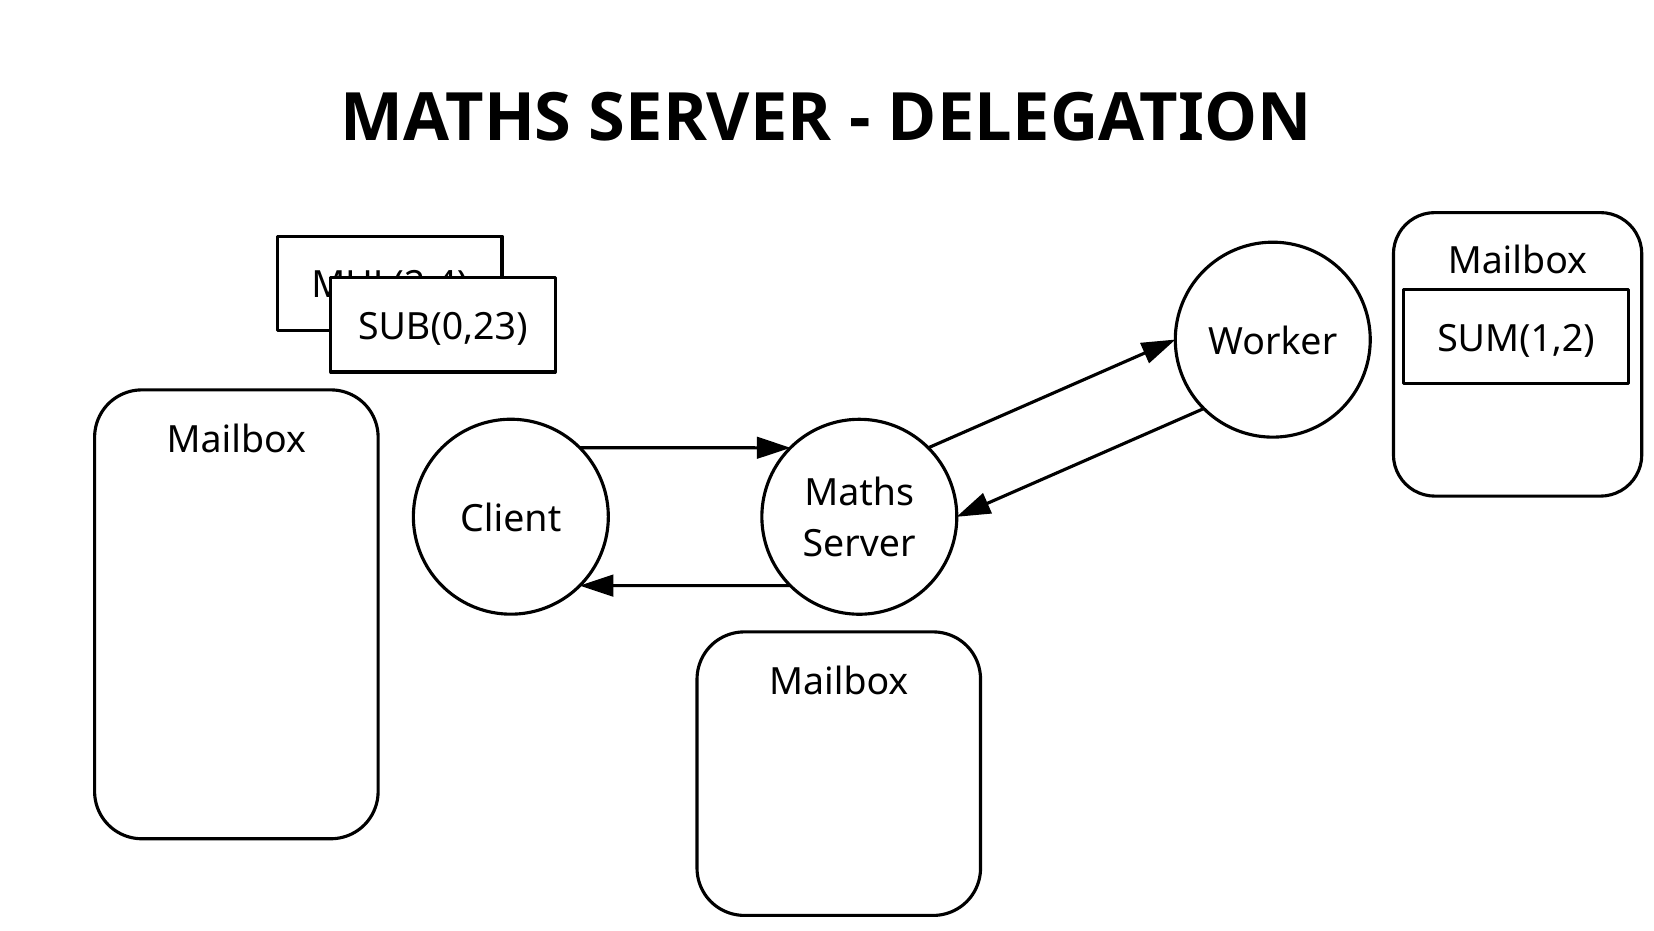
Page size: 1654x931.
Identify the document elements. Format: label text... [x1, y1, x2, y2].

text_box Mailbox [1393, 212, 1642, 497]
title MATHS SERVER - DELEGATION [82, 36, 1571, 193]
text_box Client [413, 419, 609, 615]
text_box Worker [1175, 242, 1371, 438]
text_box MUL(2,4) [277, 236, 502, 331]
text_box Mailbox [697, 631, 981, 916]
text_box Maths Server [761, 419, 957, 615]
text_box SUB(0,23) [330, 277, 556, 373]
text_box SUM(1,2) [1403, 289, 1629, 384]
text_box Mailbox [94, 389, 379, 839]
